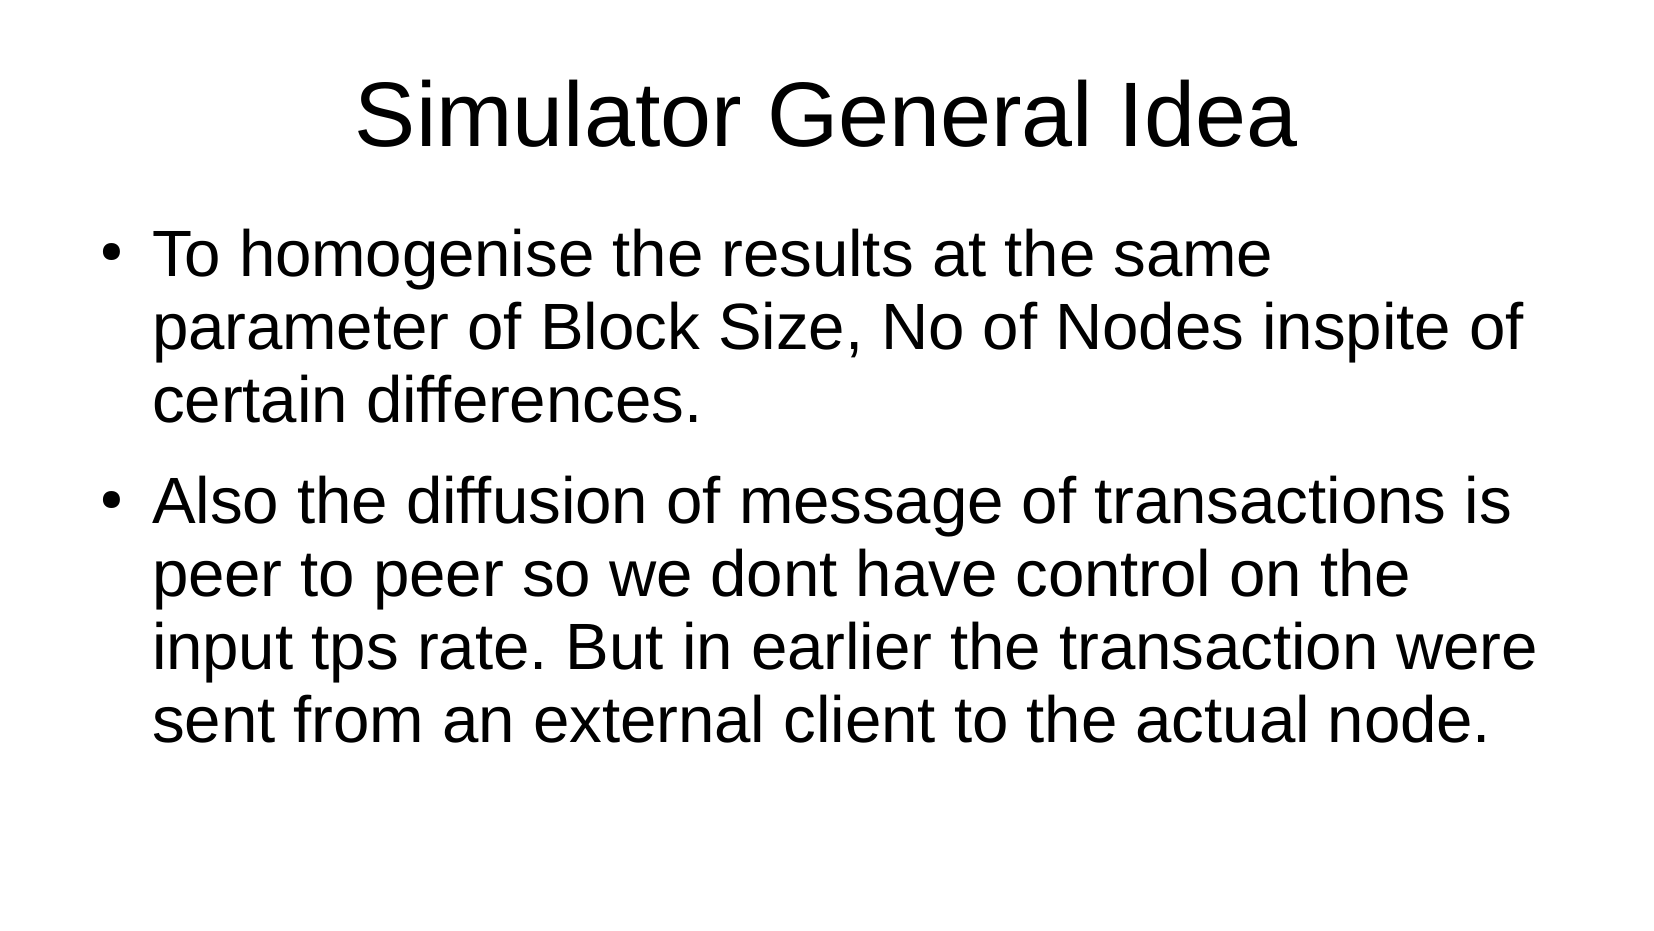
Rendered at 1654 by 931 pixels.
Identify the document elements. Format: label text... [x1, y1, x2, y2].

title Simulator General Idea [82, 37, 1571, 193]
list To homogenise the results at the same parameter of Block Size, No of Nodes inspite of certain differences. Also the diffusion of message of transactions is peer to peer so we dont have control on the input tps rate. But in earlier the transaction were sent from an external client to the actual node. [82, 217, 1571, 758]
